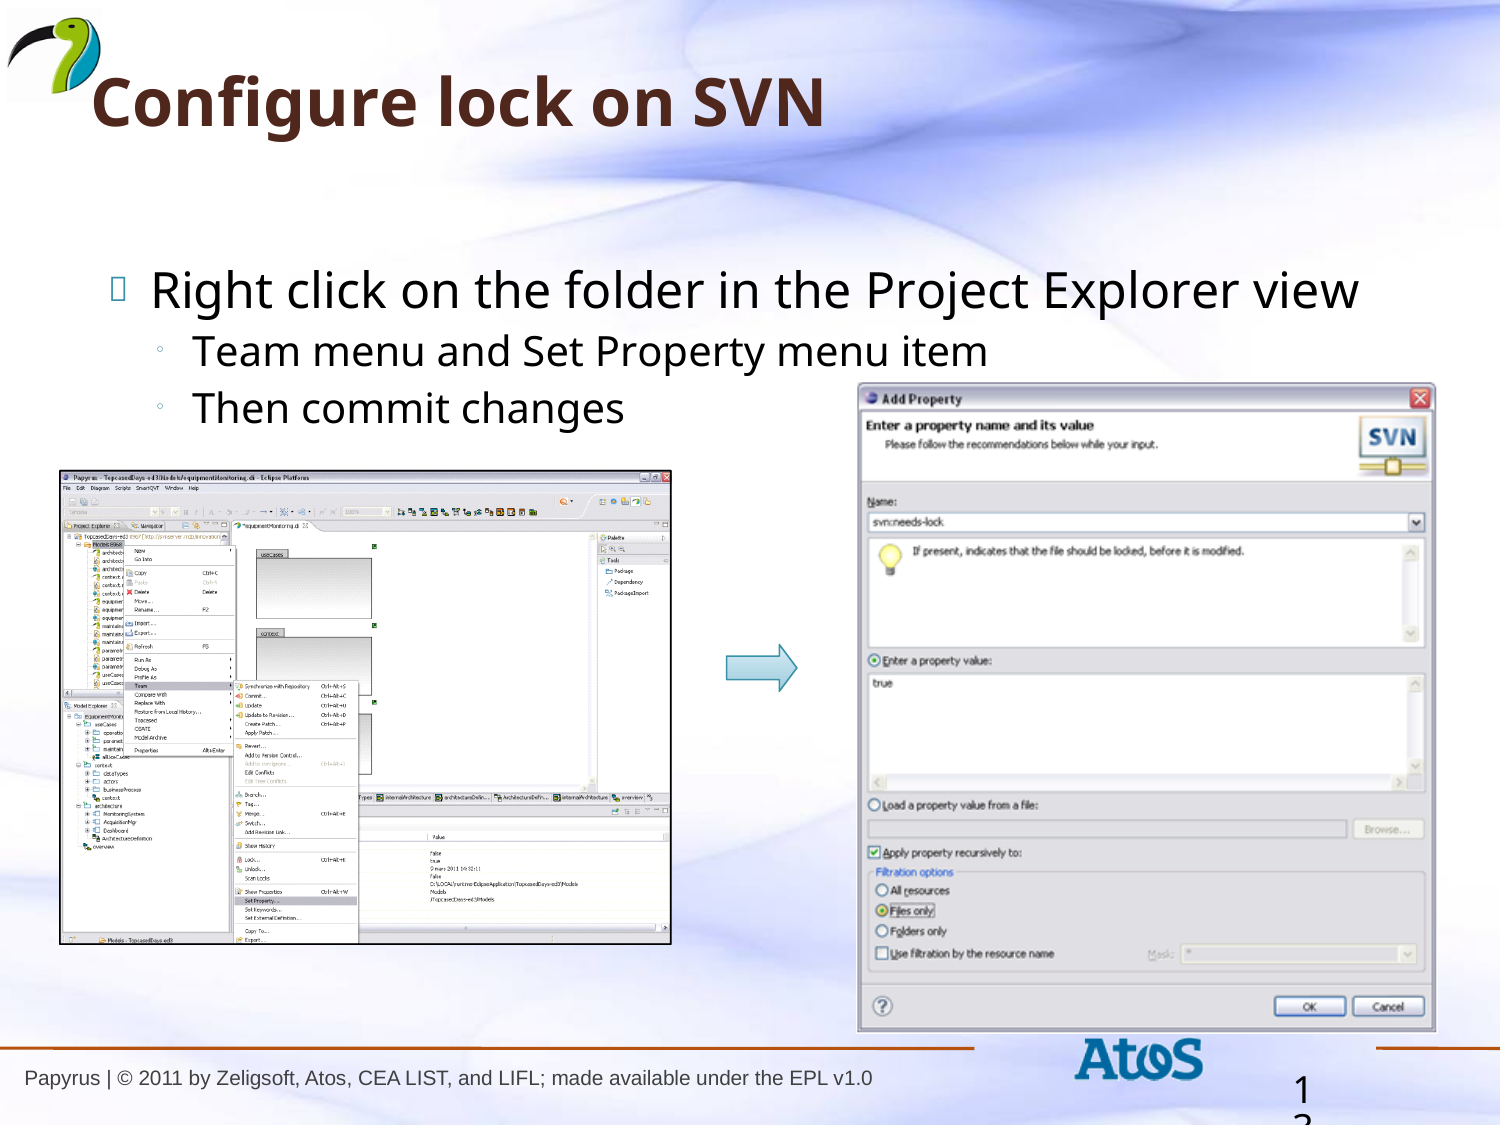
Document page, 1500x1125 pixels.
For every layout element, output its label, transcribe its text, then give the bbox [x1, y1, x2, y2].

slide_number <numéro> [1277, 1051, 1338, 1112]
text_box [726, 644, 797, 692]
title Configure lock on SVN [75, 45, 1425, 233]
list Right click on the folder in the Project Explorer view Team menu and Set Property menu item Then commit changes [75, 243, 1465, 1009]
picture [0, 0, 1500, 1125]
